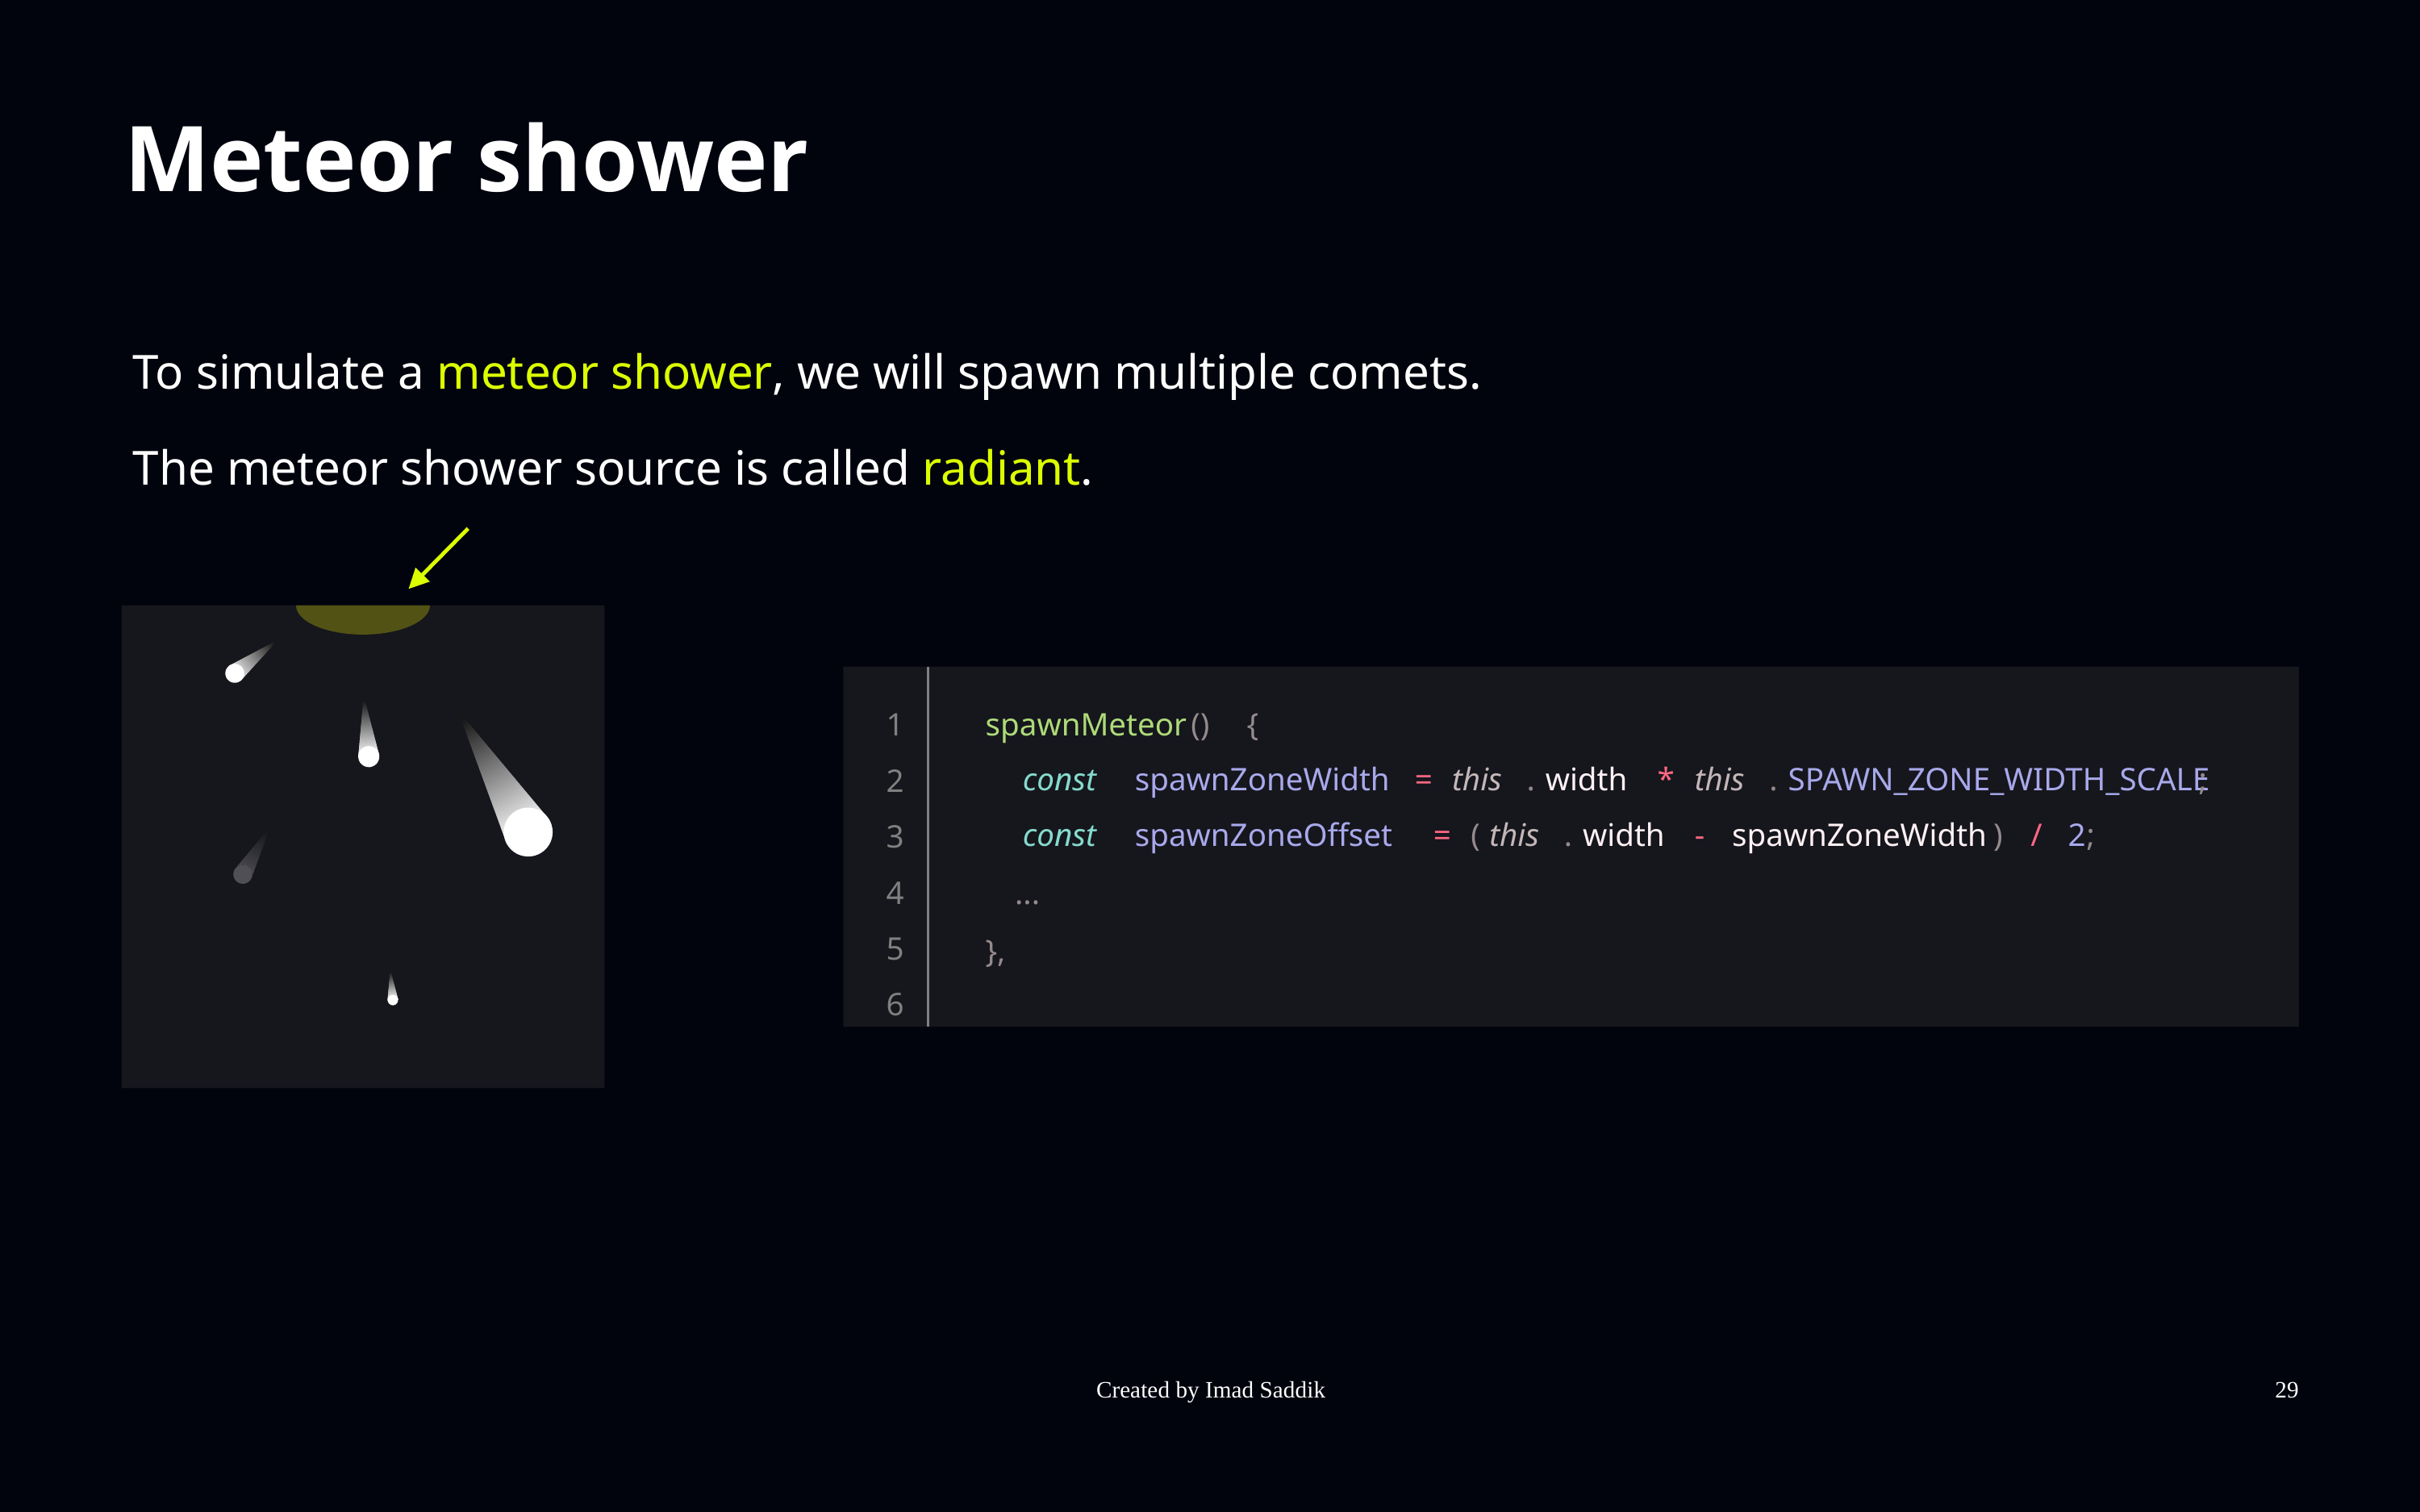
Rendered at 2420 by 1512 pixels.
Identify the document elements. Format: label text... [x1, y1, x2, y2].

text_box Meteor shower [112, 61, 1411, 251]
picture [121, 605, 606, 1089]
text_box To simulate a meteor shower, we will spawn multiple comets. The meteor shower source is called radiant. [121, 301, 1701, 485]
picture [843, 666, 2300, 1027]
